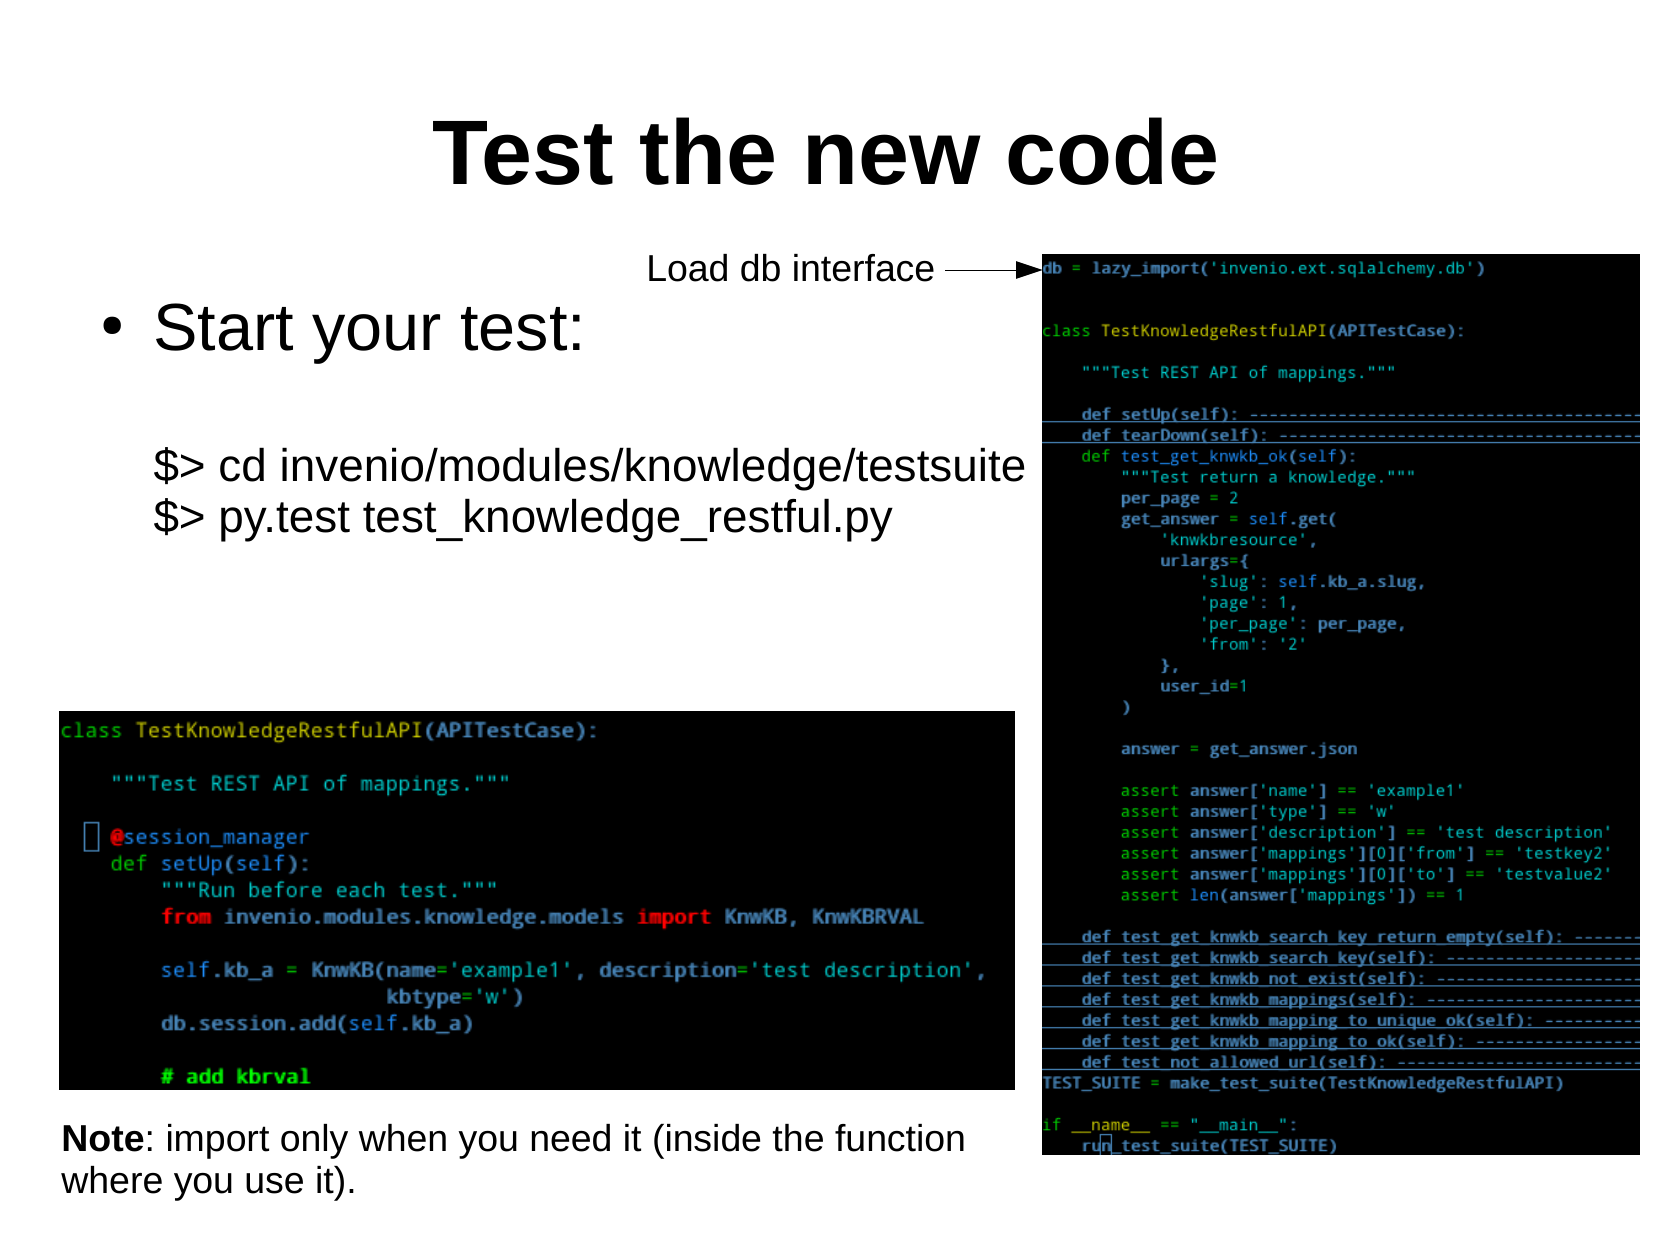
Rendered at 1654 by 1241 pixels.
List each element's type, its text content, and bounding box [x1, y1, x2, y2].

picture [1042, 254, 1640, 1156]
list Start your test: $> cd invenio/modules/knowledge/testsuite $> py.test test_knowledge_restful.py [82, 290, 1042, 1010]
text_box Note: import only when you need it (inside the function where you use it). [46, 1110, 991, 1209]
title Test the new code [82, 101, 1571, 205]
text_box Load db interface [631, 240, 951, 297]
picture [59, 711, 1015, 1090]
